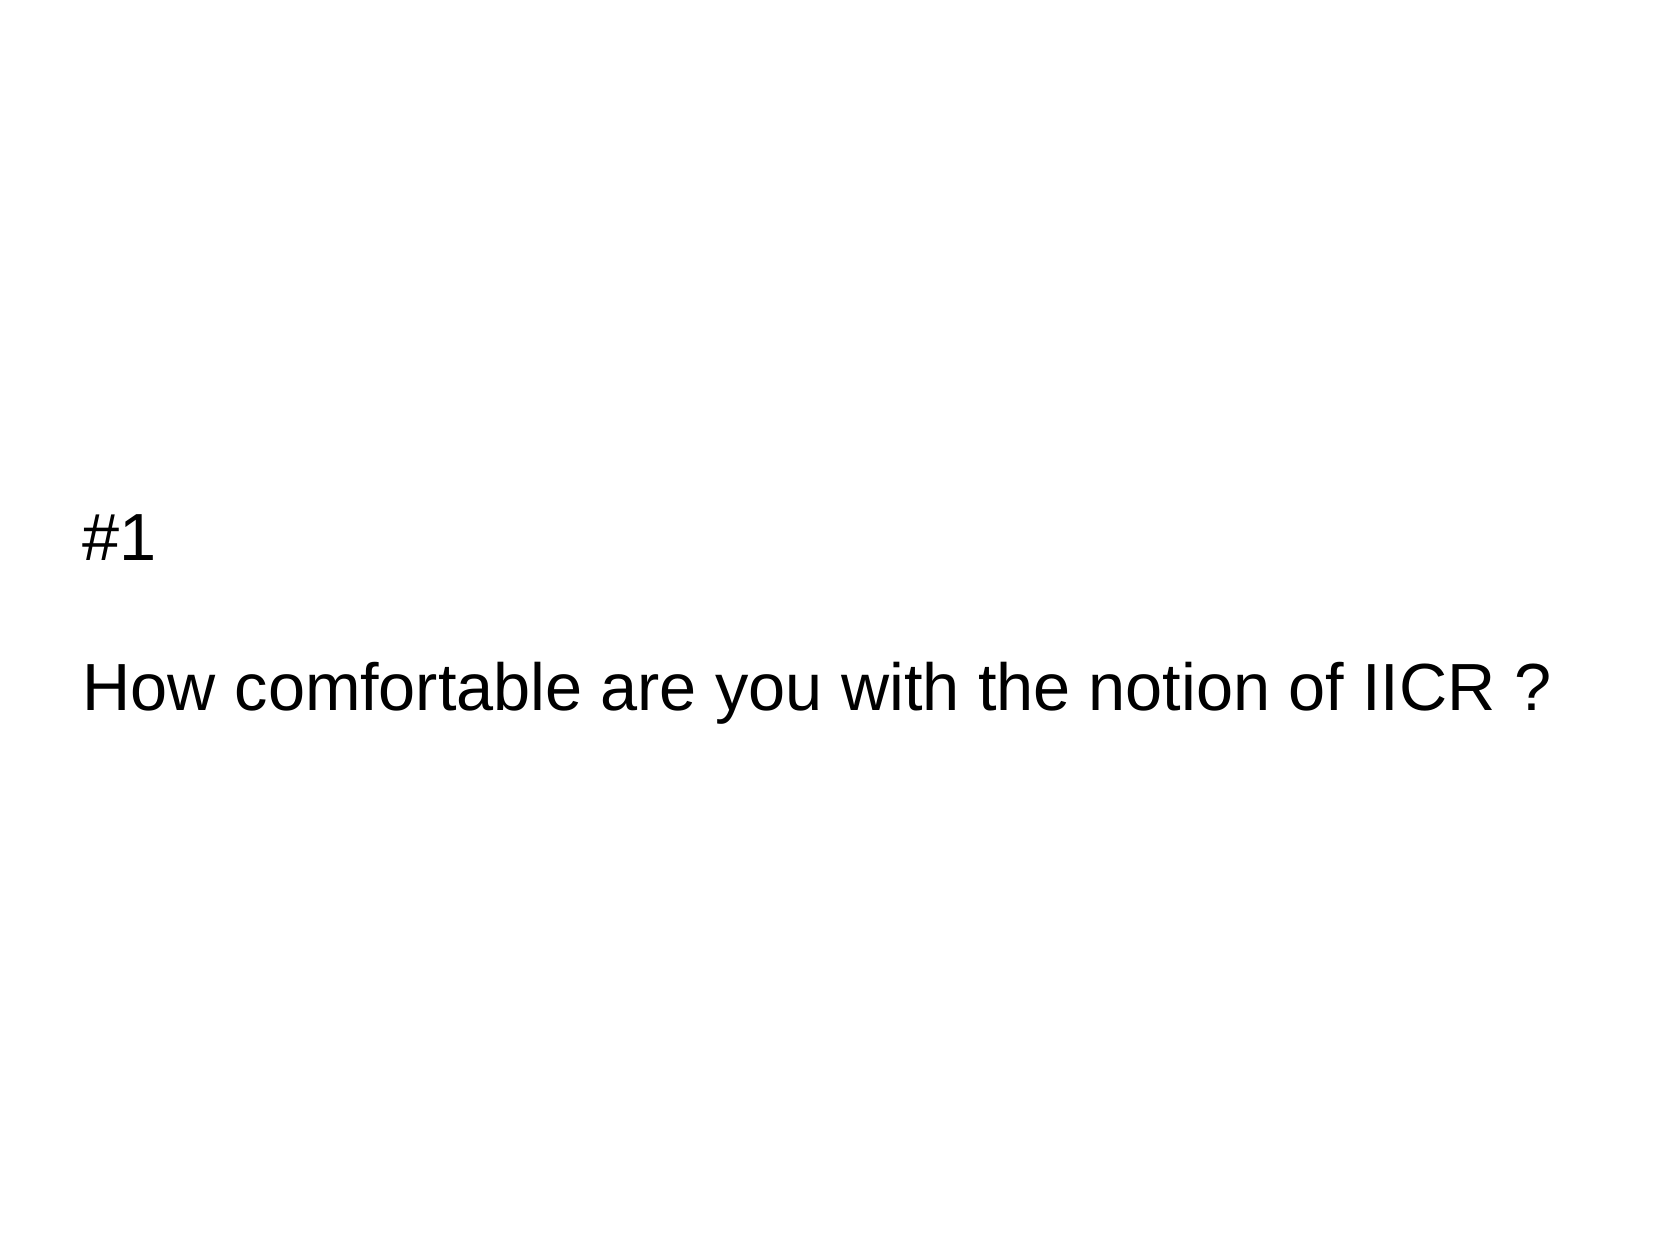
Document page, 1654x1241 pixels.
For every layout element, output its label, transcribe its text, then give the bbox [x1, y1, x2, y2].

subtitle #1 How comfortable are you with the notion of IICR ? [82, 238, 1571, 1062]
